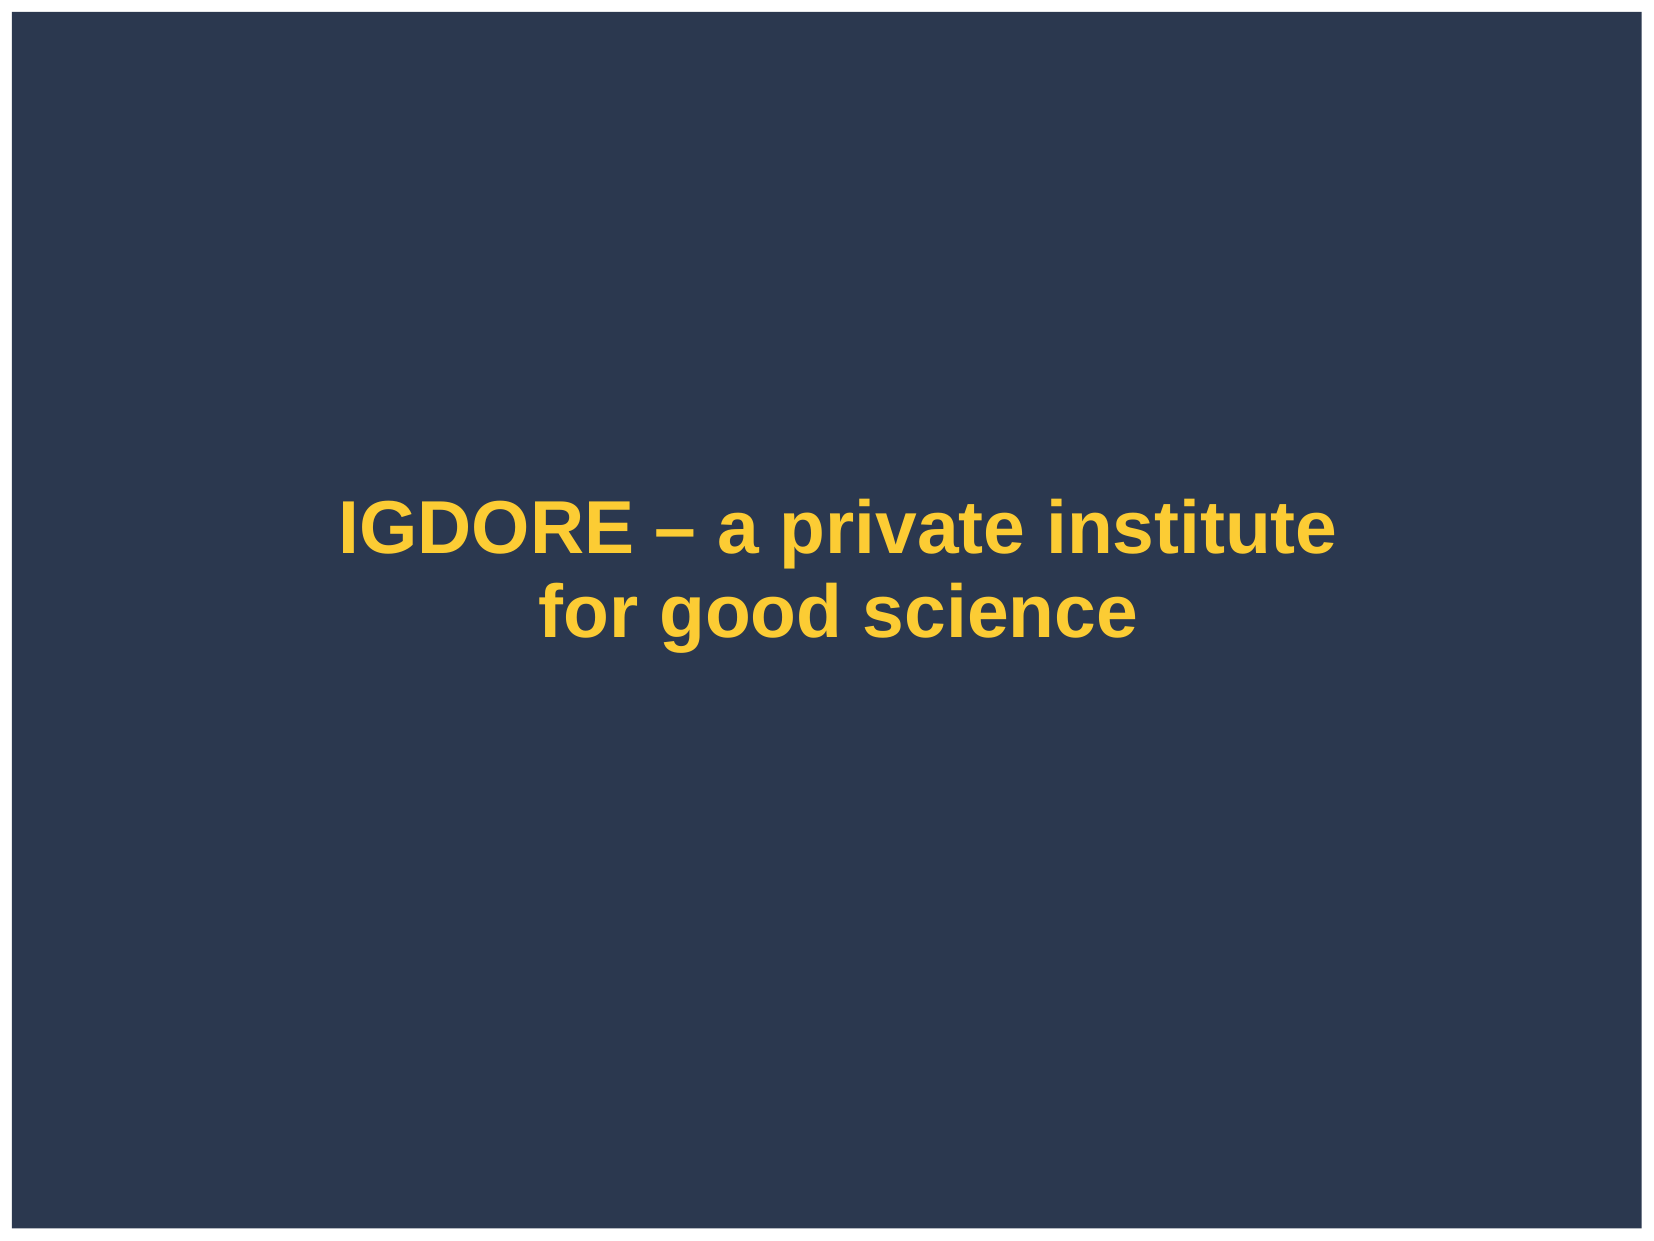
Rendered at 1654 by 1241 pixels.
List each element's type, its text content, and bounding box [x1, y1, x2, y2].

subtitle [11, 11, 1642, 1229]
title IGDORE – a private institute for good science [94, 466, 1583, 674]
